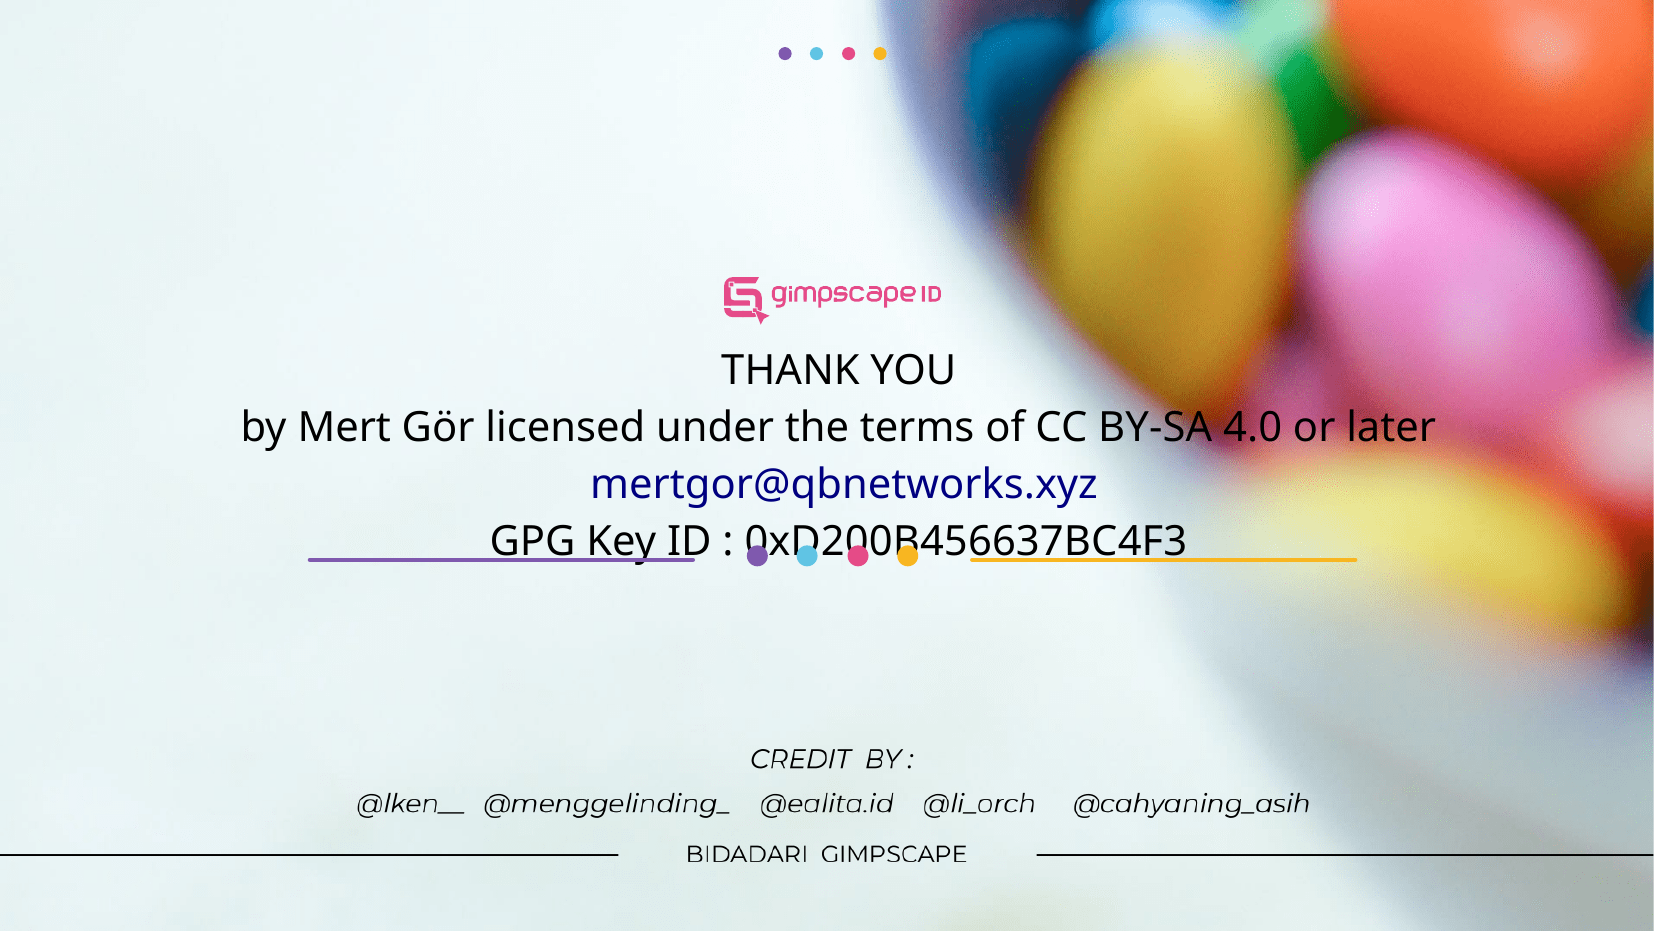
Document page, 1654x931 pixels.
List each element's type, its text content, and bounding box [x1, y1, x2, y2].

text_box [778, 47, 792, 61]
text_box [809, 47, 824, 61]
text_box [724, 288, 770, 325]
text_box [900, 286, 917, 302]
text_box [796, 545, 818, 567]
title THANK YOU by Mert Gör licensed under the terms of CC BY-SA 4.0 or later​ mertgor@qbnetworks.xyz GPG Key ID : 0xD200B456637BC4F3 [94, 339, 1583, 568]
text_box [842, 47, 856, 61]
text_box [794, 286, 816, 302]
text_box [873, 47, 887, 61]
text_box [897, 545, 919, 567]
text_box [746, 545, 768, 567]
picture [0, 0, 1654, 931]
text_box [866, 286, 882, 302]
text_box [847, 545, 869, 567]
text_box [849, 286, 865, 302]
text_box [724, 277, 759, 306]
text_box [771, 286, 787, 308]
text_box [884, 286, 898, 308]
text_box [818, 286, 848, 308]
text_box [928, 286, 941, 302]
text_box [921, 286, 925, 302]
